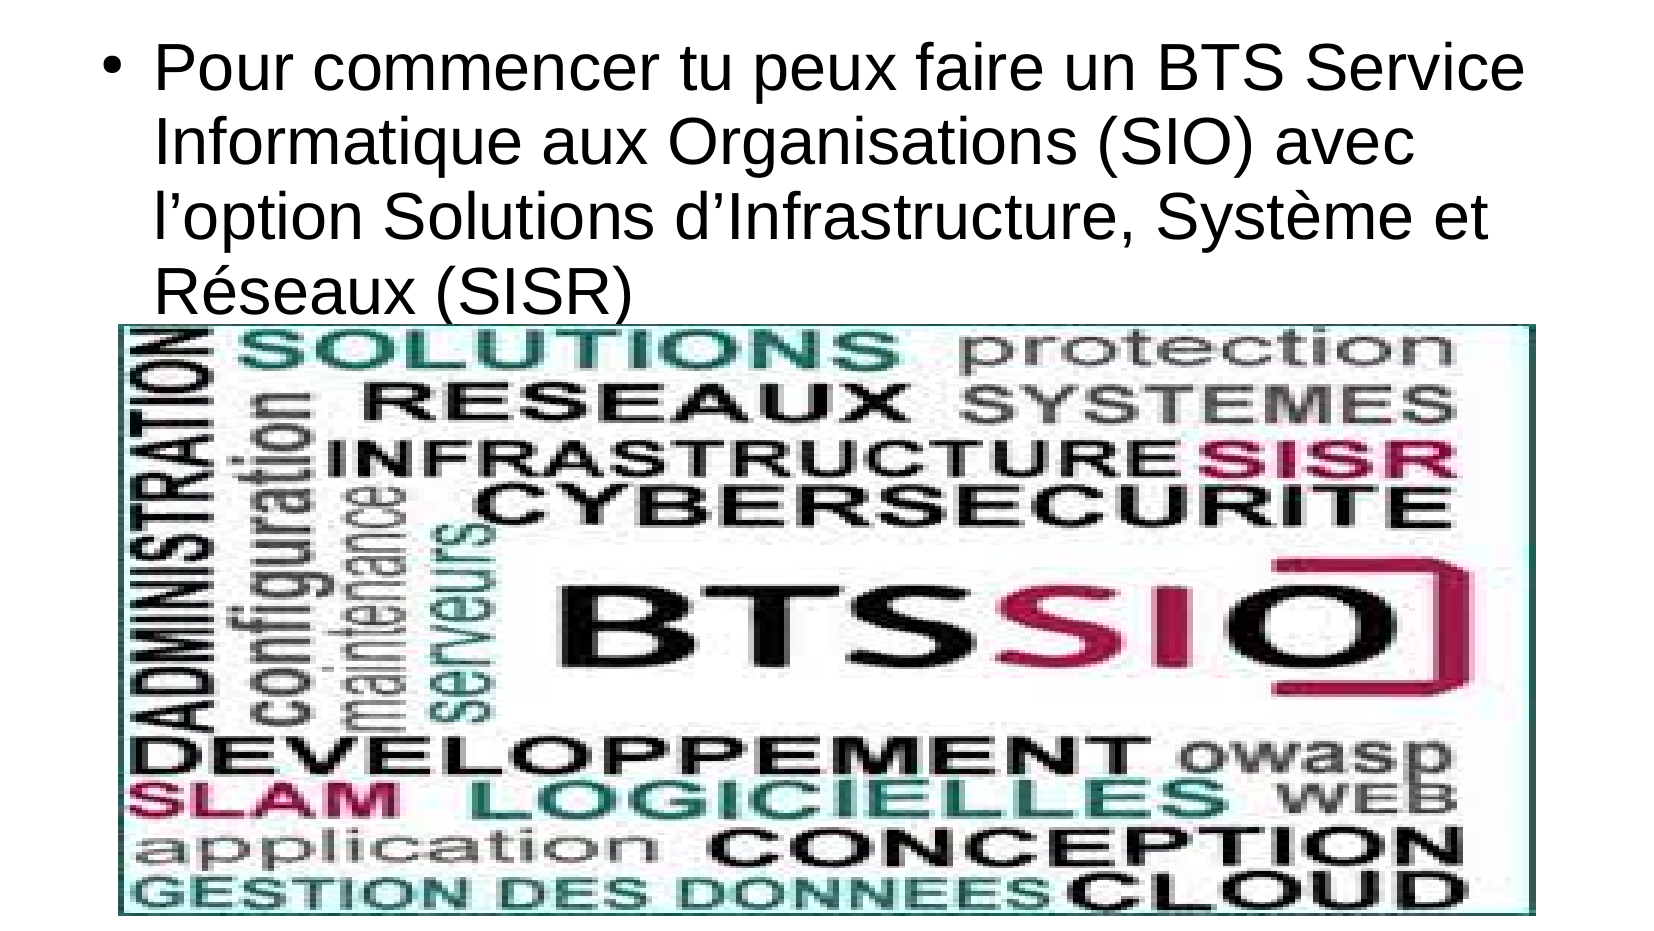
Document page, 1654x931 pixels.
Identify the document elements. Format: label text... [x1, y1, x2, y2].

list Pour commencer tu peux faire un BTS Service Informatique aux Organisations (SIO) avec l’option Solutions d’Infrastructure, Système et Réseaux (SISR) [82, 29, 1571, 569]
picture [118, 324, 1536, 916]
